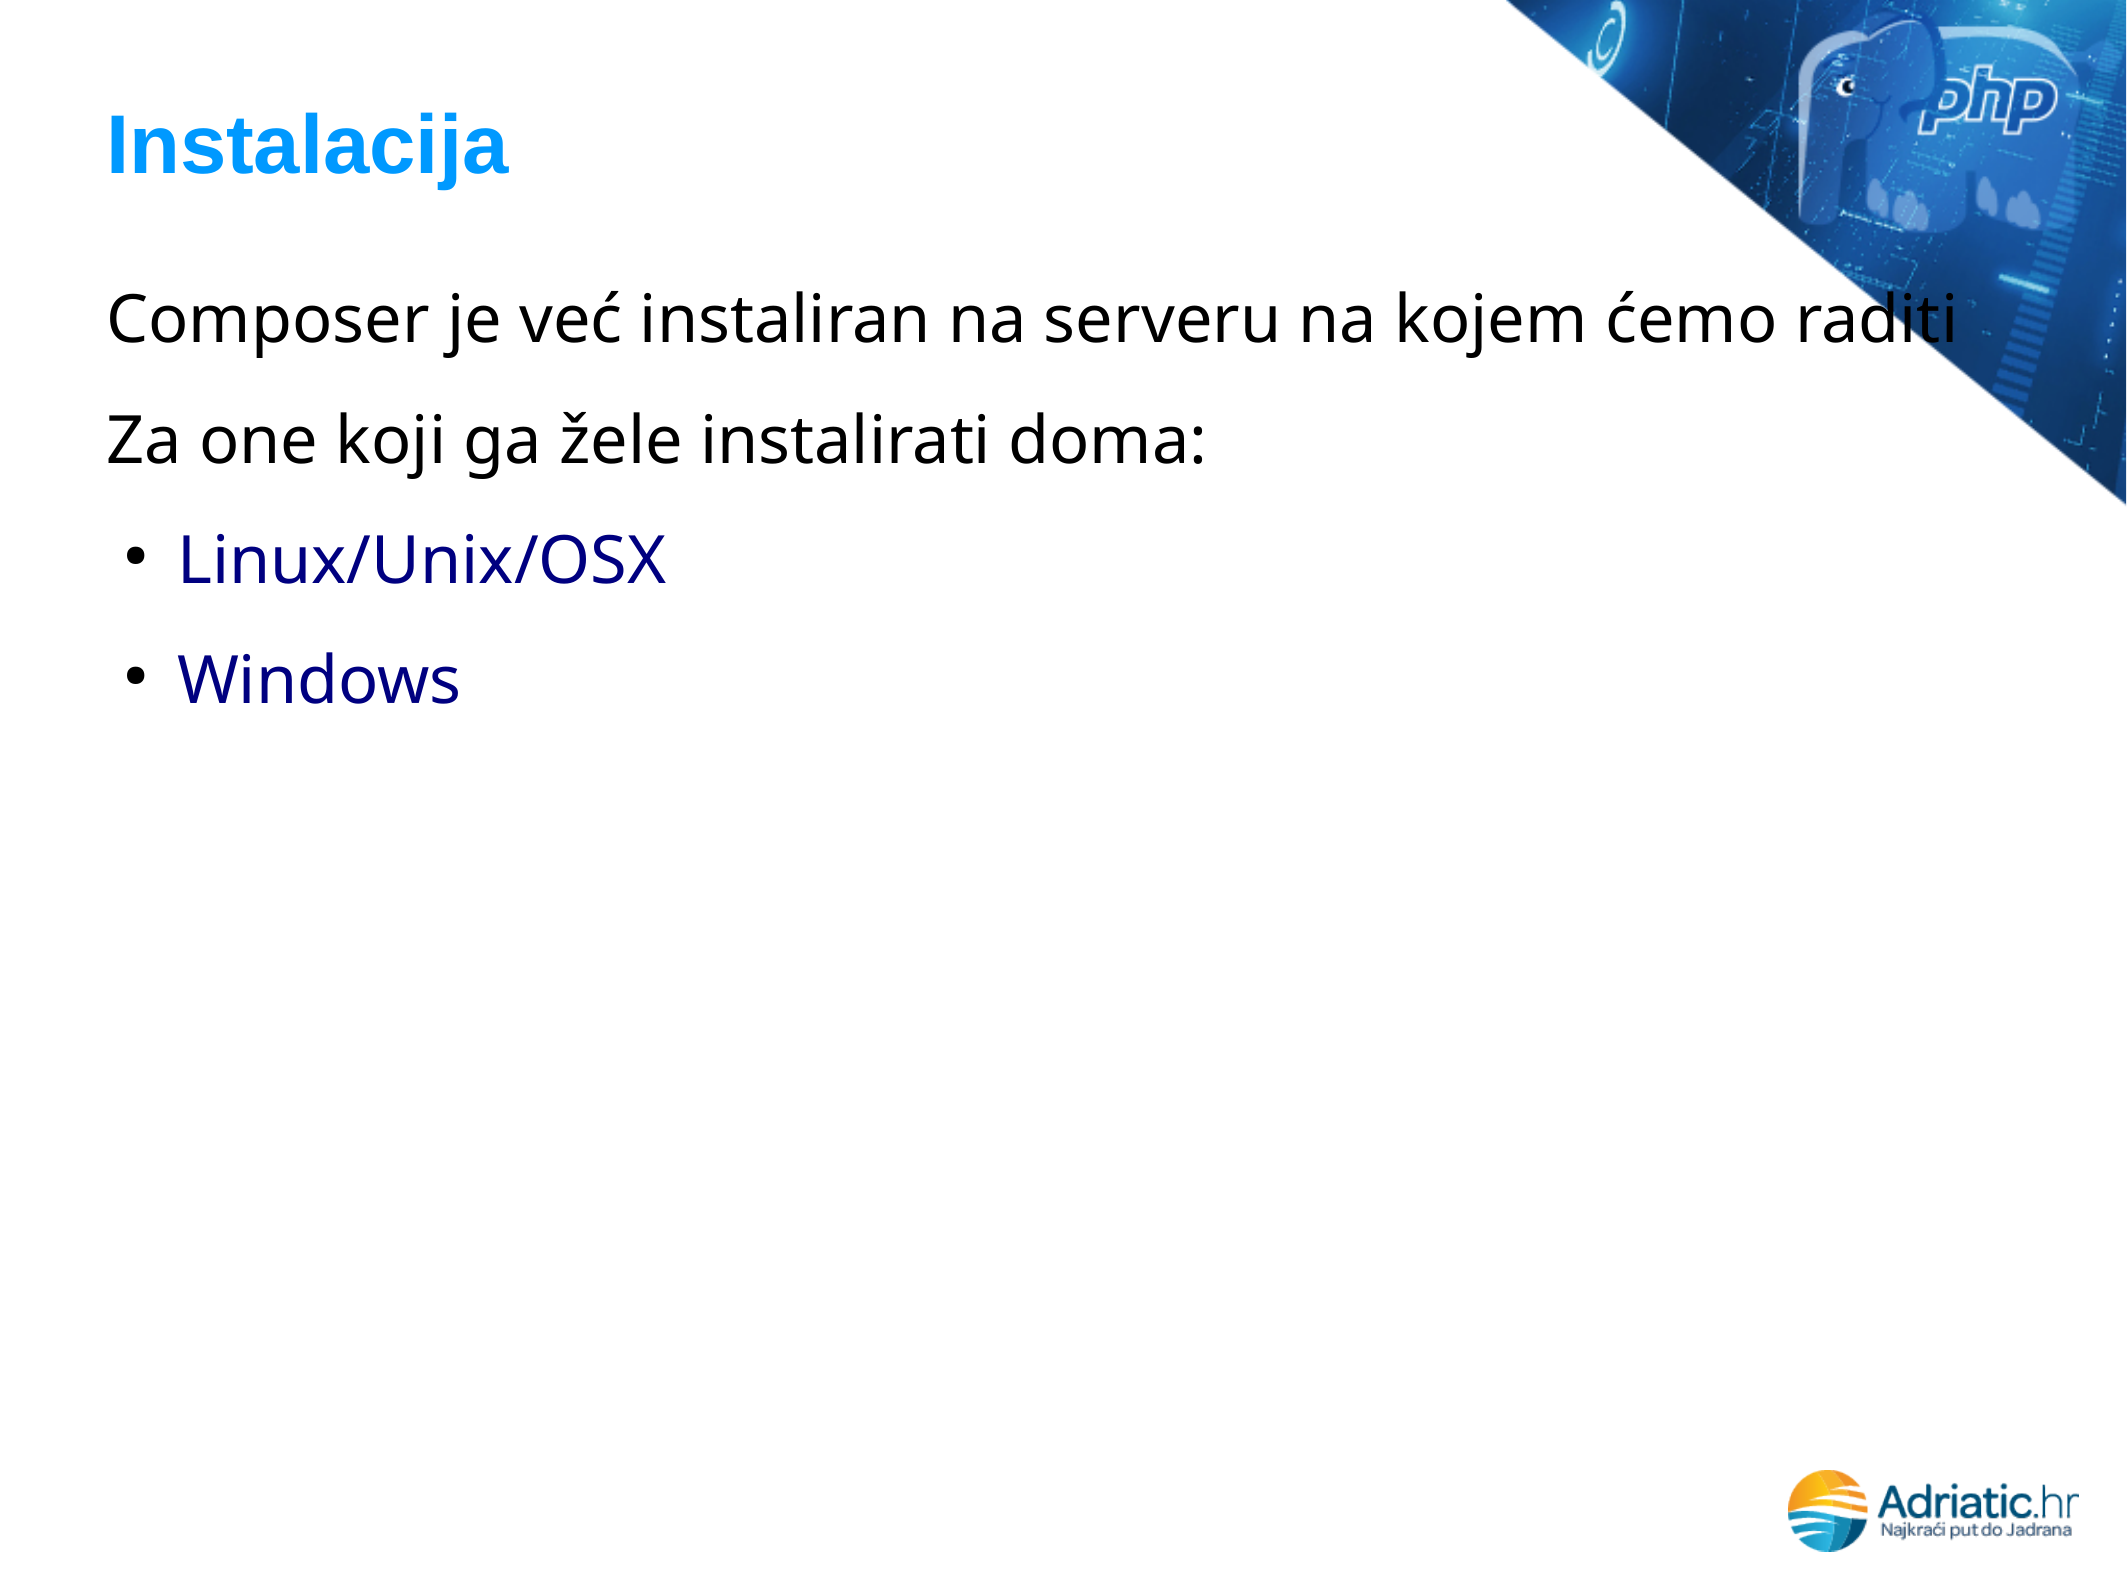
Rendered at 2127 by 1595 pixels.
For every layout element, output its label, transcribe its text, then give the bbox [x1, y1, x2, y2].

list Composer je već instaliran na serveru na kojem ćemo raditi Za one koji ga žele instalirati doma: Linux/Unix/OSX Windows [106, 271, 1997, 1453]
picture [1788, 1470, 2079, 1552]
title Instalacija [106, 70, 1630, 219]
picture [1505, 0, 2127, 625]
